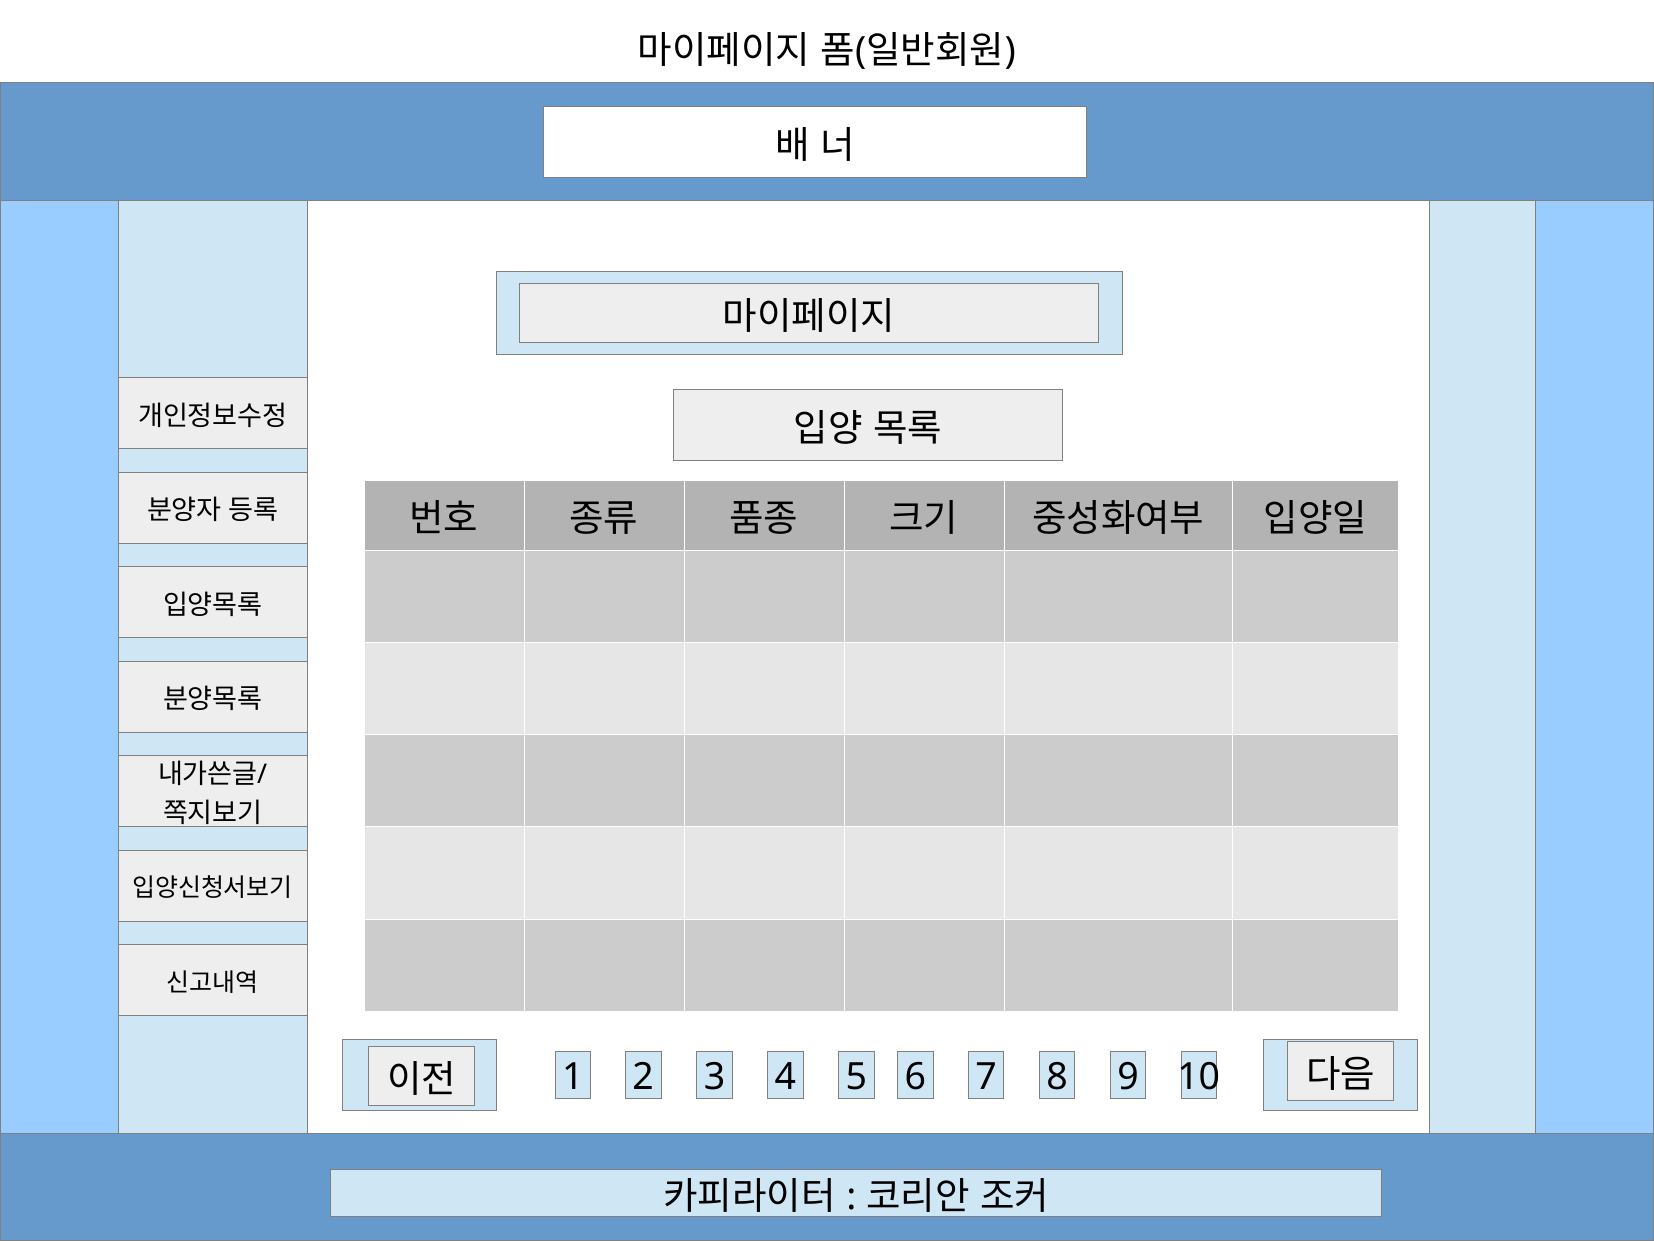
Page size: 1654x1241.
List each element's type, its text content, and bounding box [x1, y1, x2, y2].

table_header 크기 [845, 481, 1004, 550]
text_box 6 [897, 1051, 934, 1099]
table_cell [1233, 735, 1398, 826]
table_cell [1005, 920, 1232, 1011]
text_box 3 [696, 1051, 733, 1099]
table_cell [685, 551, 844, 642]
table_cell [365, 920, 524, 1011]
table_cell [525, 920, 684, 1011]
text_box 이전 [368, 1046, 475, 1106]
table_cell [1005, 643, 1232, 734]
table_header 입양일 [1233, 481, 1398, 550]
text_box 신고내역 [118, 944, 308, 1016]
table_cell [685, 735, 844, 826]
table_cell [365, 735, 524, 826]
table_cell [365, 827, 524, 919]
text_box 입양목록 [118, 566, 308, 638]
table_cell [845, 920, 1004, 1011]
table_cell [1233, 827, 1398, 919]
text_box 내가쓴글/ 쪽지보기 [118, 755, 308, 827]
text_box 1 [555, 1051, 591, 1099]
text_box 4 [767, 1051, 804, 1099]
table_cell [1005, 735, 1232, 826]
text_box 8 [1039, 1051, 1075, 1099]
table_cell [1233, 551, 1398, 642]
table_cell [685, 920, 844, 1011]
table_cell [525, 827, 684, 919]
table_cell [845, 643, 1004, 734]
text_box 입양신청서보기 [118, 850, 308, 922]
table_header 품종 [685, 481, 844, 550]
table_cell [845, 551, 1004, 642]
table_cell [1233, 920, 1398, 1011]
table_header 중성화여부 [1005, 481, 1232, 550]
table_header 종류 [525, 481, 684, 550]
text_box 분양자 등록 [118, 472, 308, 544]
text_box 9 [1110, 1051, 1146, 1099]
table_cell [525, 735, 684, 826]
table_header 번호 [365, 481, 524, 550]
table_cell [1233, 643, 1398, 734]
text_box 다음 [1287, 1041, 1394, 1101]
table_cell [845, 735, 1004, 826]
text_box 마이페이지 [519, 283, 1099, 343]
text_box 10 [1203, 1065, 1214, 1087]
text_box 10 [1181, 1051, 1217, 1099]
text_box 5 [838, 1051, 875, 1099]
text_box 배 너 [543, 106, 1087, 178]
text_box 분양목록 [118, 661, 308, 733]
table_cell [845, 827, 1004, 919]
text_box [0, 82, 1654, 1241]
text_box 개인정보수정 [118, 377, 308, 449]
table_cell [365, 643, 524, 734]
text_box 마이페이지 폼(일반회원) [602, 13, 1052, 71]
table_cell [1005, 827, 1232, 919]
table_cell [685, 643, 844, 734]
table_cell [1005, 551, 1232, 642]
table_cell [525, 551, 684, 642]
table_cell [525, 643, 684, 734]
text_box 입양 목록 [673, 389, 1063, 461]
text_box 카피라이터 : 코리안 조커 [330, 1169, 1382, 1217]
text_box 7 [968, 1051, 1004, 1099]
text_box 2 [625, 1051, 662, 1099]
table_cell [685, 827, 844, 919]
table_cell [365, 551, 524, 642]
